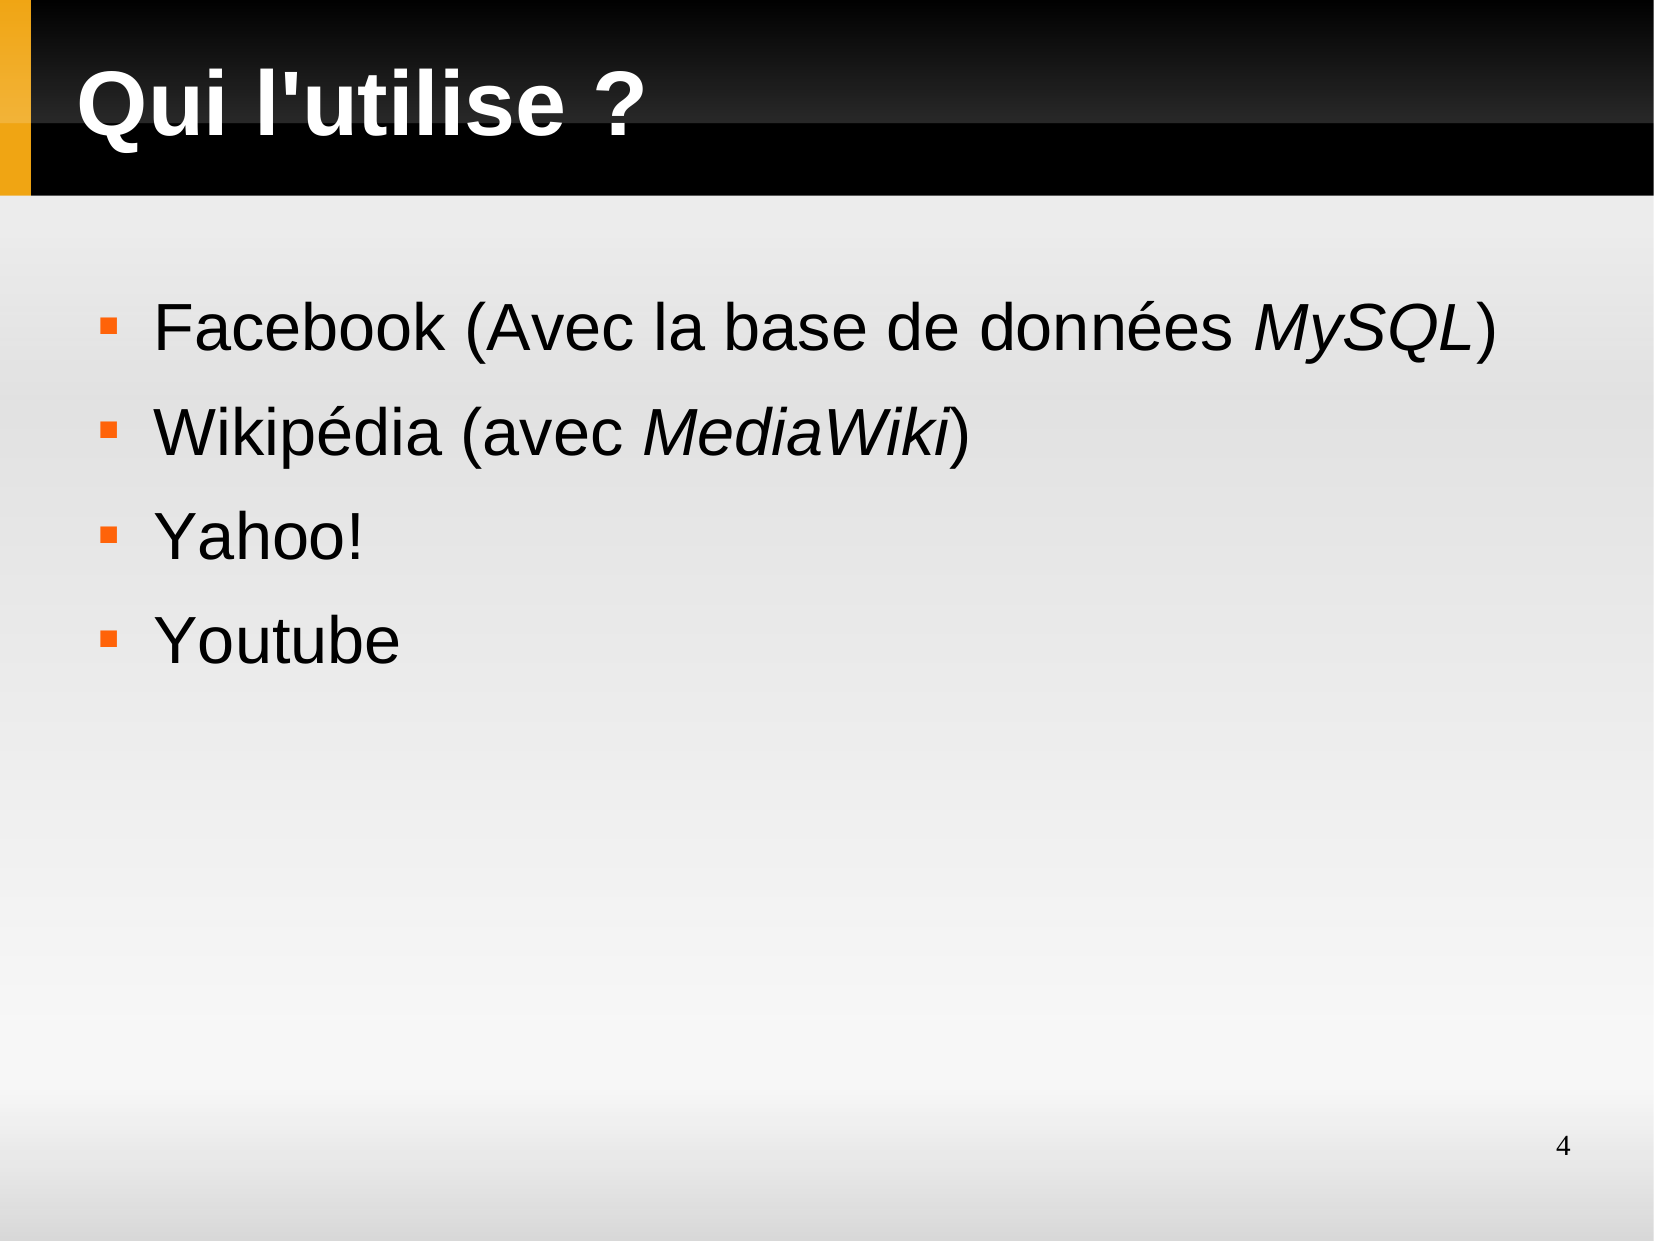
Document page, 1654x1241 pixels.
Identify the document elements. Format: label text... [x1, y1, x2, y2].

title Qui l'utilise ? [76, 7, 1565, 200]
list Facebook (Avec la base de données MySQL) Wikipédia (avec MediaWiki) Yahoo! Youtube [82, 290, 1571, 1094]
picture [0, 0, 1654, 1241]
